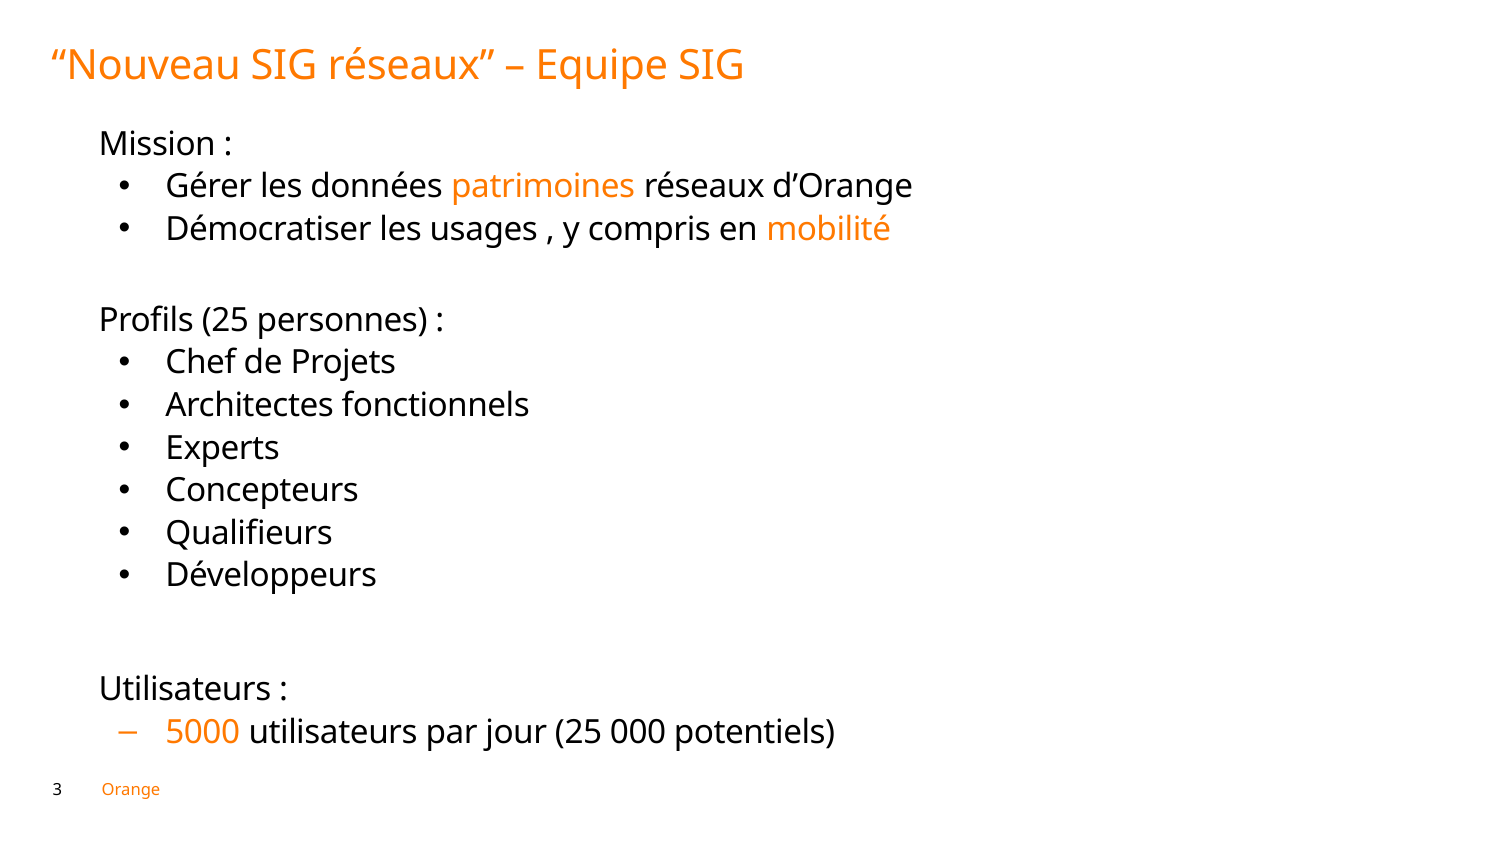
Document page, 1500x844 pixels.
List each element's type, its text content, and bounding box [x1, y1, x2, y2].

list Mission : Gérer les données patrimoines réseaux d’Orange Démocratiser les usages , y compris en mobilité Profils (25 personnes) : Chef de Projets Architectes fonctionnels Experts Concepteurs Qualifieurs Développeurs Utilisateurs : 5000 utilisateurs par jour (25 000 potentiels) [51, 166, 1449, 747]
title “Nouveau SIG réseaux” – Equipe SIG [51, 43, 1449, 166]
